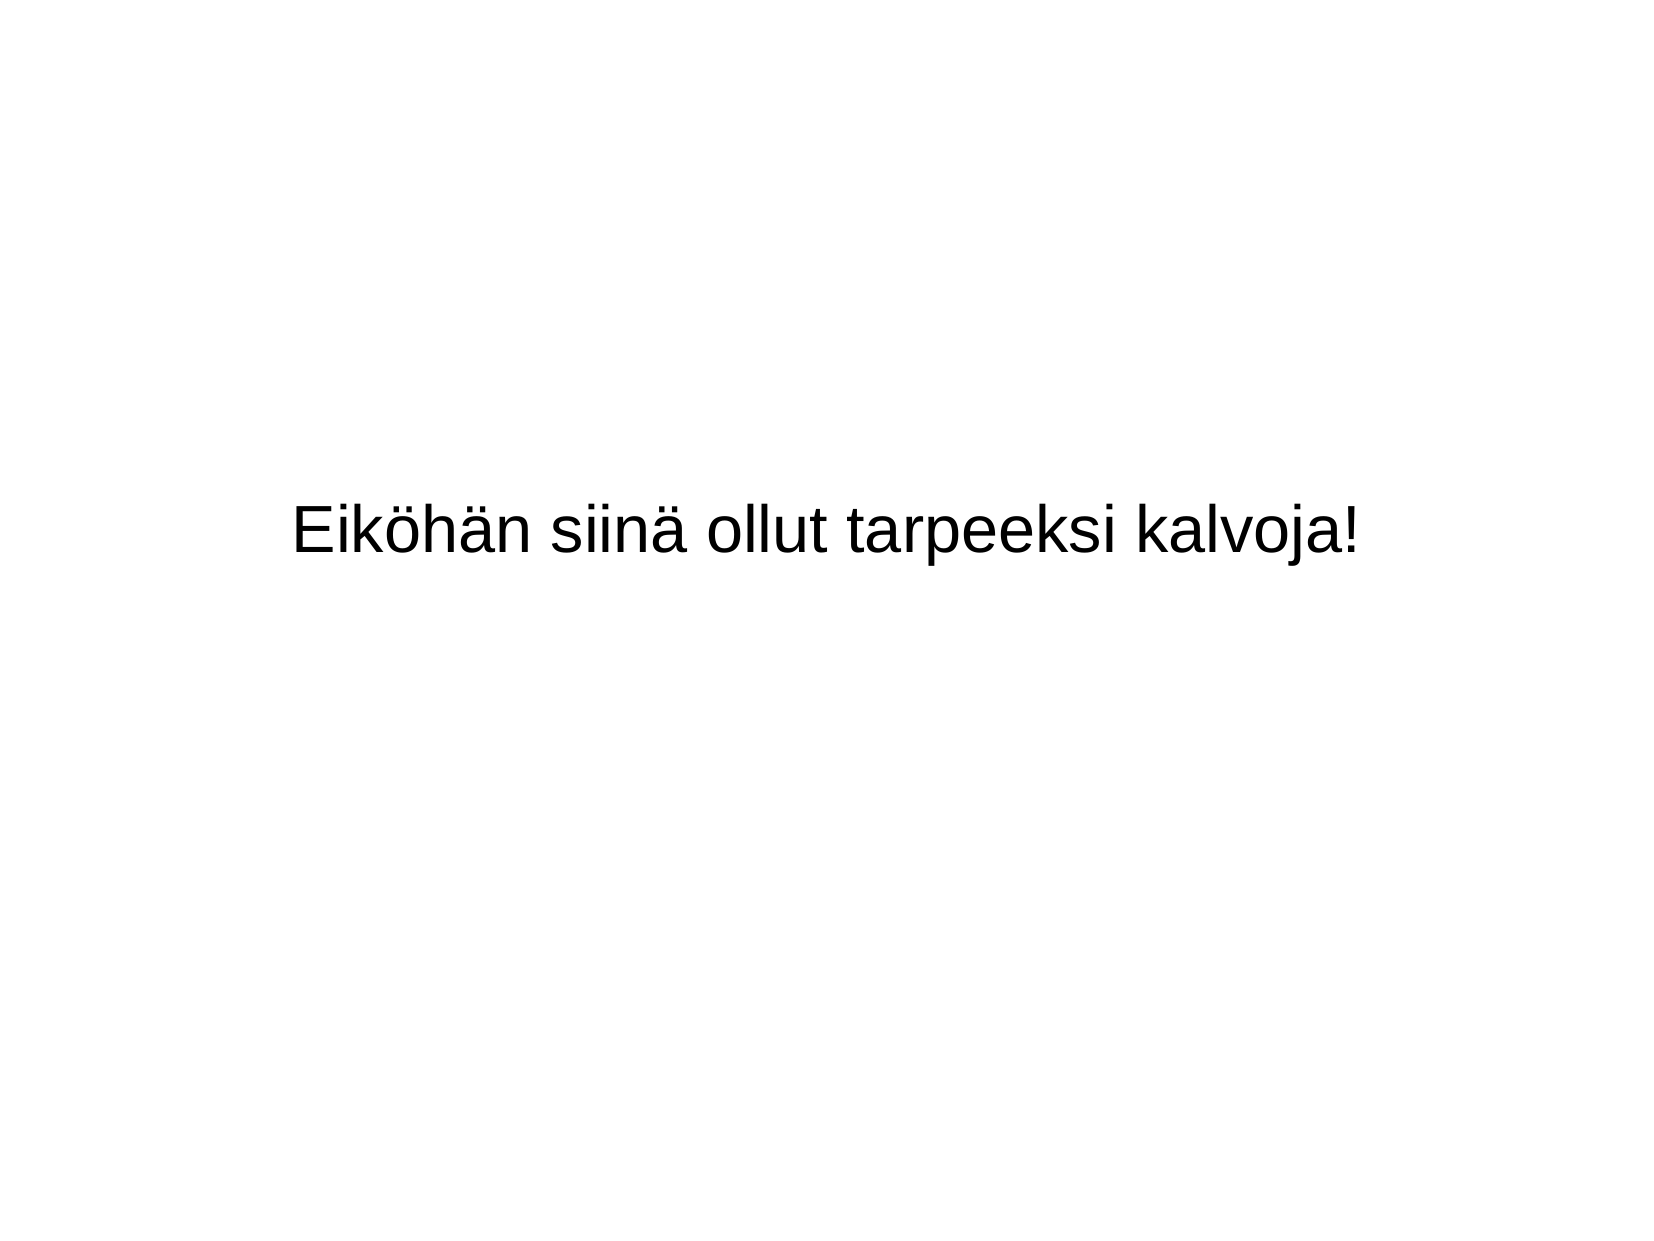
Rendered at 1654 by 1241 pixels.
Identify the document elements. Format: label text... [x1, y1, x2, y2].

subtitle Eiköhän siinä ollut tarpeeksi kalvoja! [82, 49, 1571, 1010]
